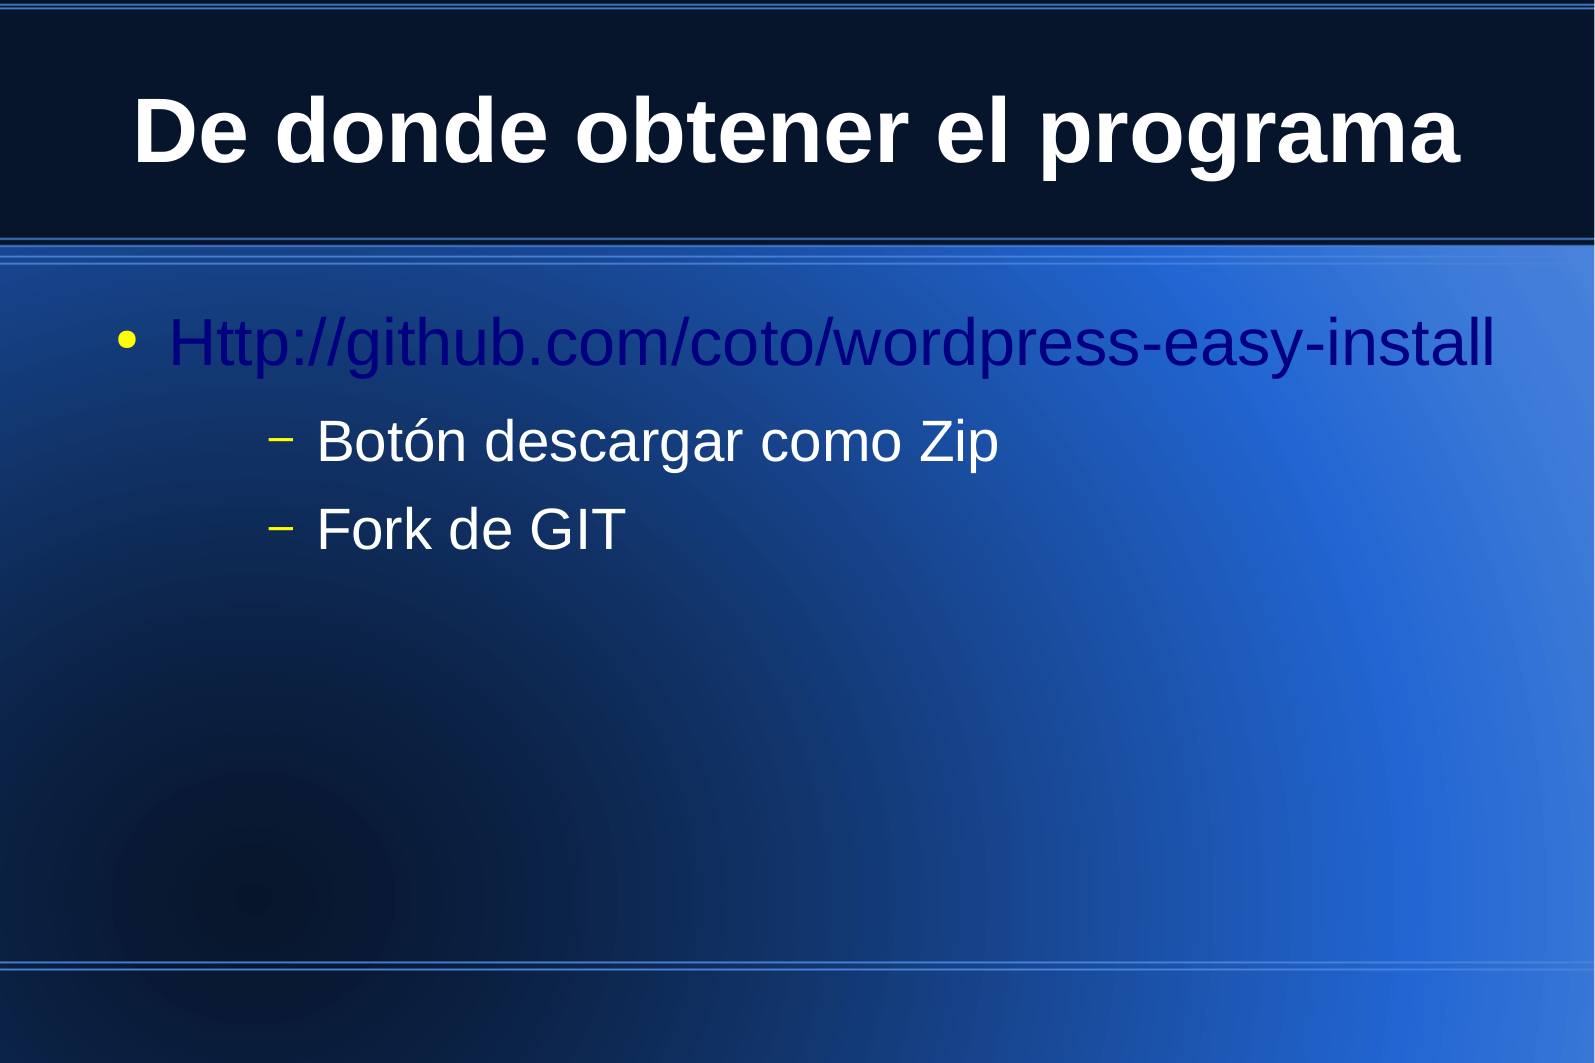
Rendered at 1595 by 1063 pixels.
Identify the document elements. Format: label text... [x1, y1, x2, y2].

list Http://github.com/coto/wordpress-easy-install Botón descargar como Zip Fork de GIT [79, 304, 1515, 892]
picture [0, 0, 1595, 1063]
title De donde obtener el programa [79, 49, 1515, 213]
